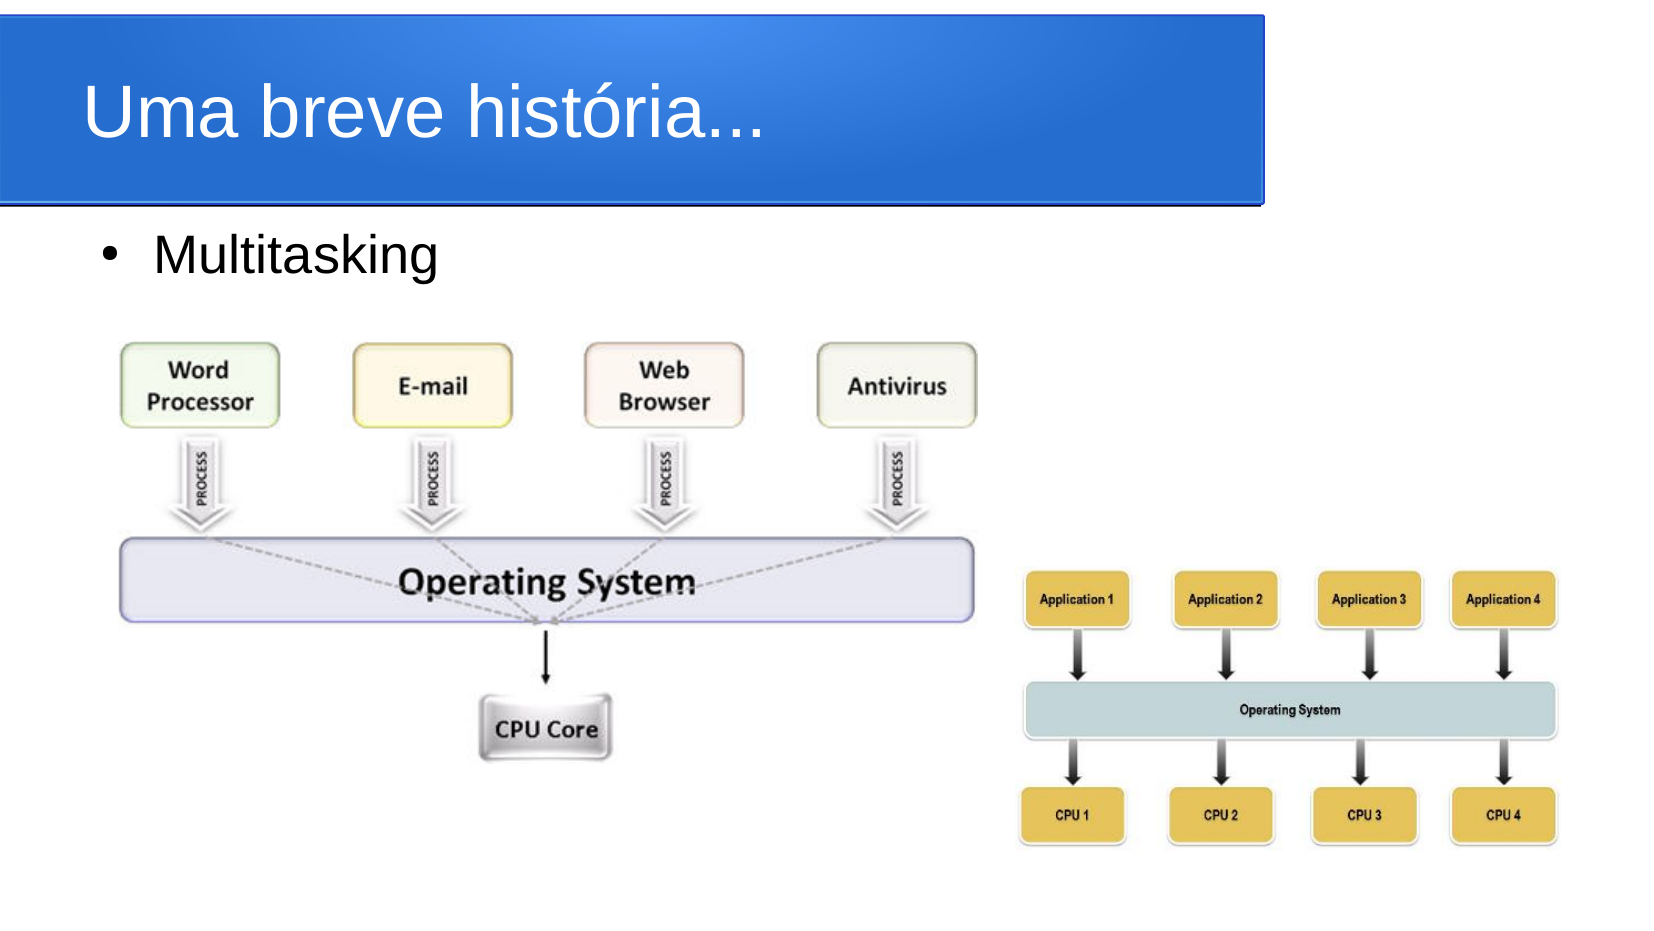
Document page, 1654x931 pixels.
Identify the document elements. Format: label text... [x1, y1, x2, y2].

picture [1015, 566, 1561, 854]
picture [118, 341, 978, 764]
title Uma breve história... [82, 35, 1235, 189]
list Multitasking [82, 224, 1571, 764]
